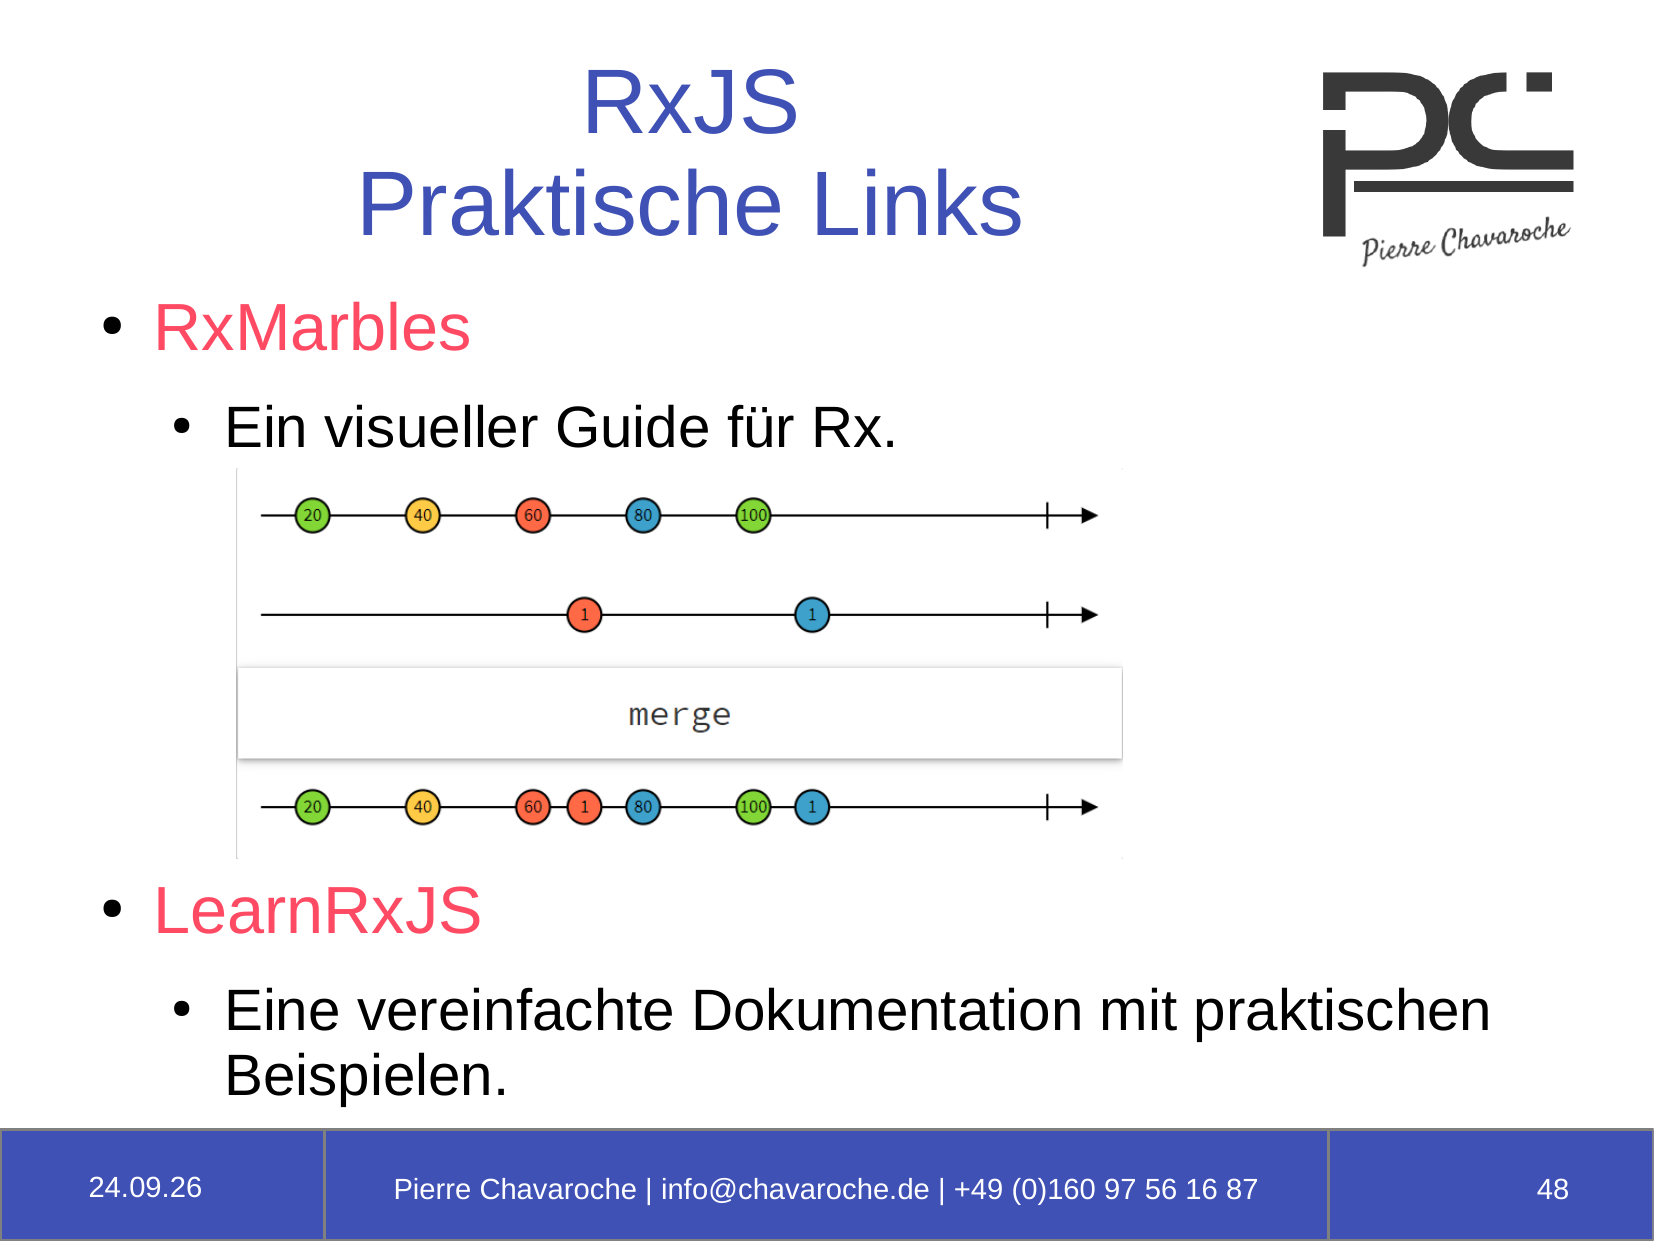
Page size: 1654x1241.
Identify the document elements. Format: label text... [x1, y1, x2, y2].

list RxMarbles Ein visueller Guide für Rx. LearnRxJS Eine vereinfachte Dokumentation mit praktischen Beispielen. [82, 290, 1571, 1109]
picture [236, 468, 1123, 859]
picture [1307, 29, 1589, 311]
title RxJS Praktische Links [82, 49, 1300, 257]
